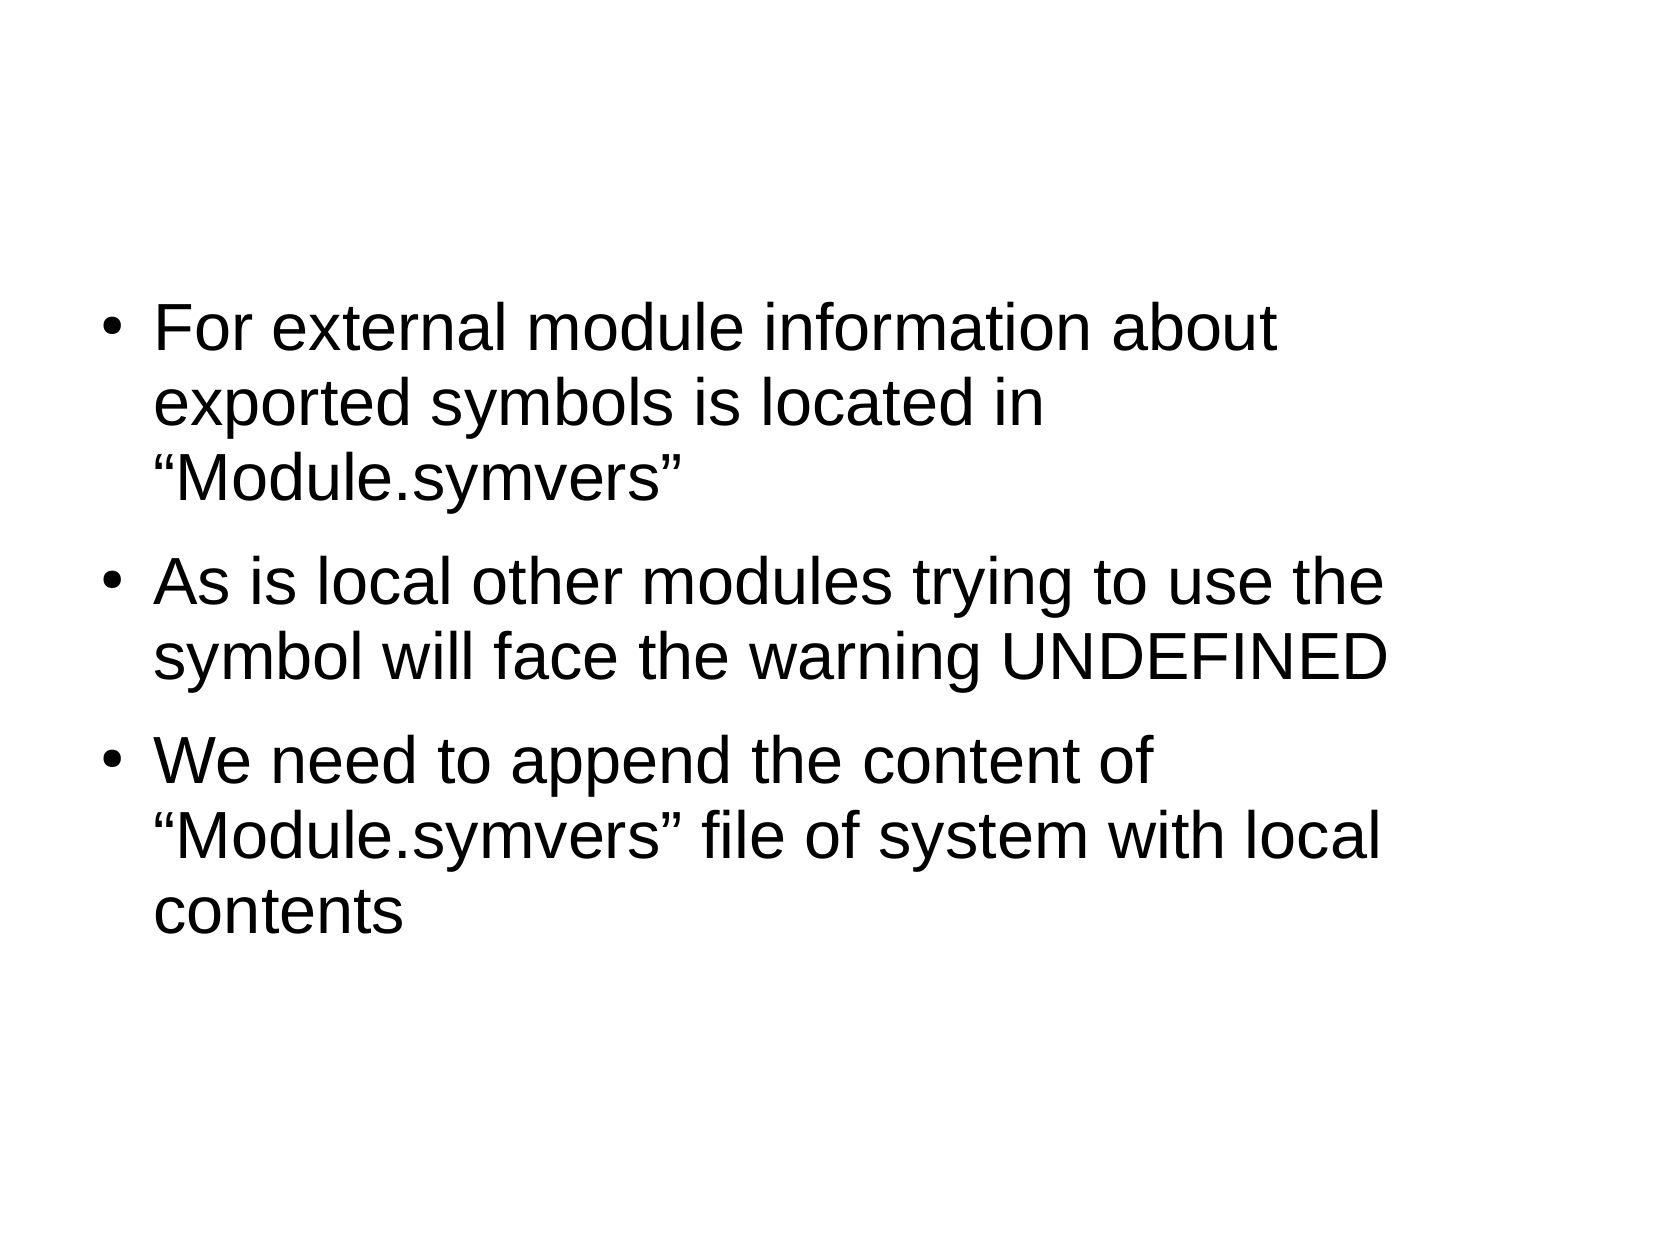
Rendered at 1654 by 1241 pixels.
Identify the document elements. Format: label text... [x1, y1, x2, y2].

list For external module information about exported symbols is located in “Module.symvers” As is local other modules trying to use the symbol will face the warning UNDEFINED We need to append the content of “Module.symvers” file of system with local contents [82, 290, 1538, 1010]
